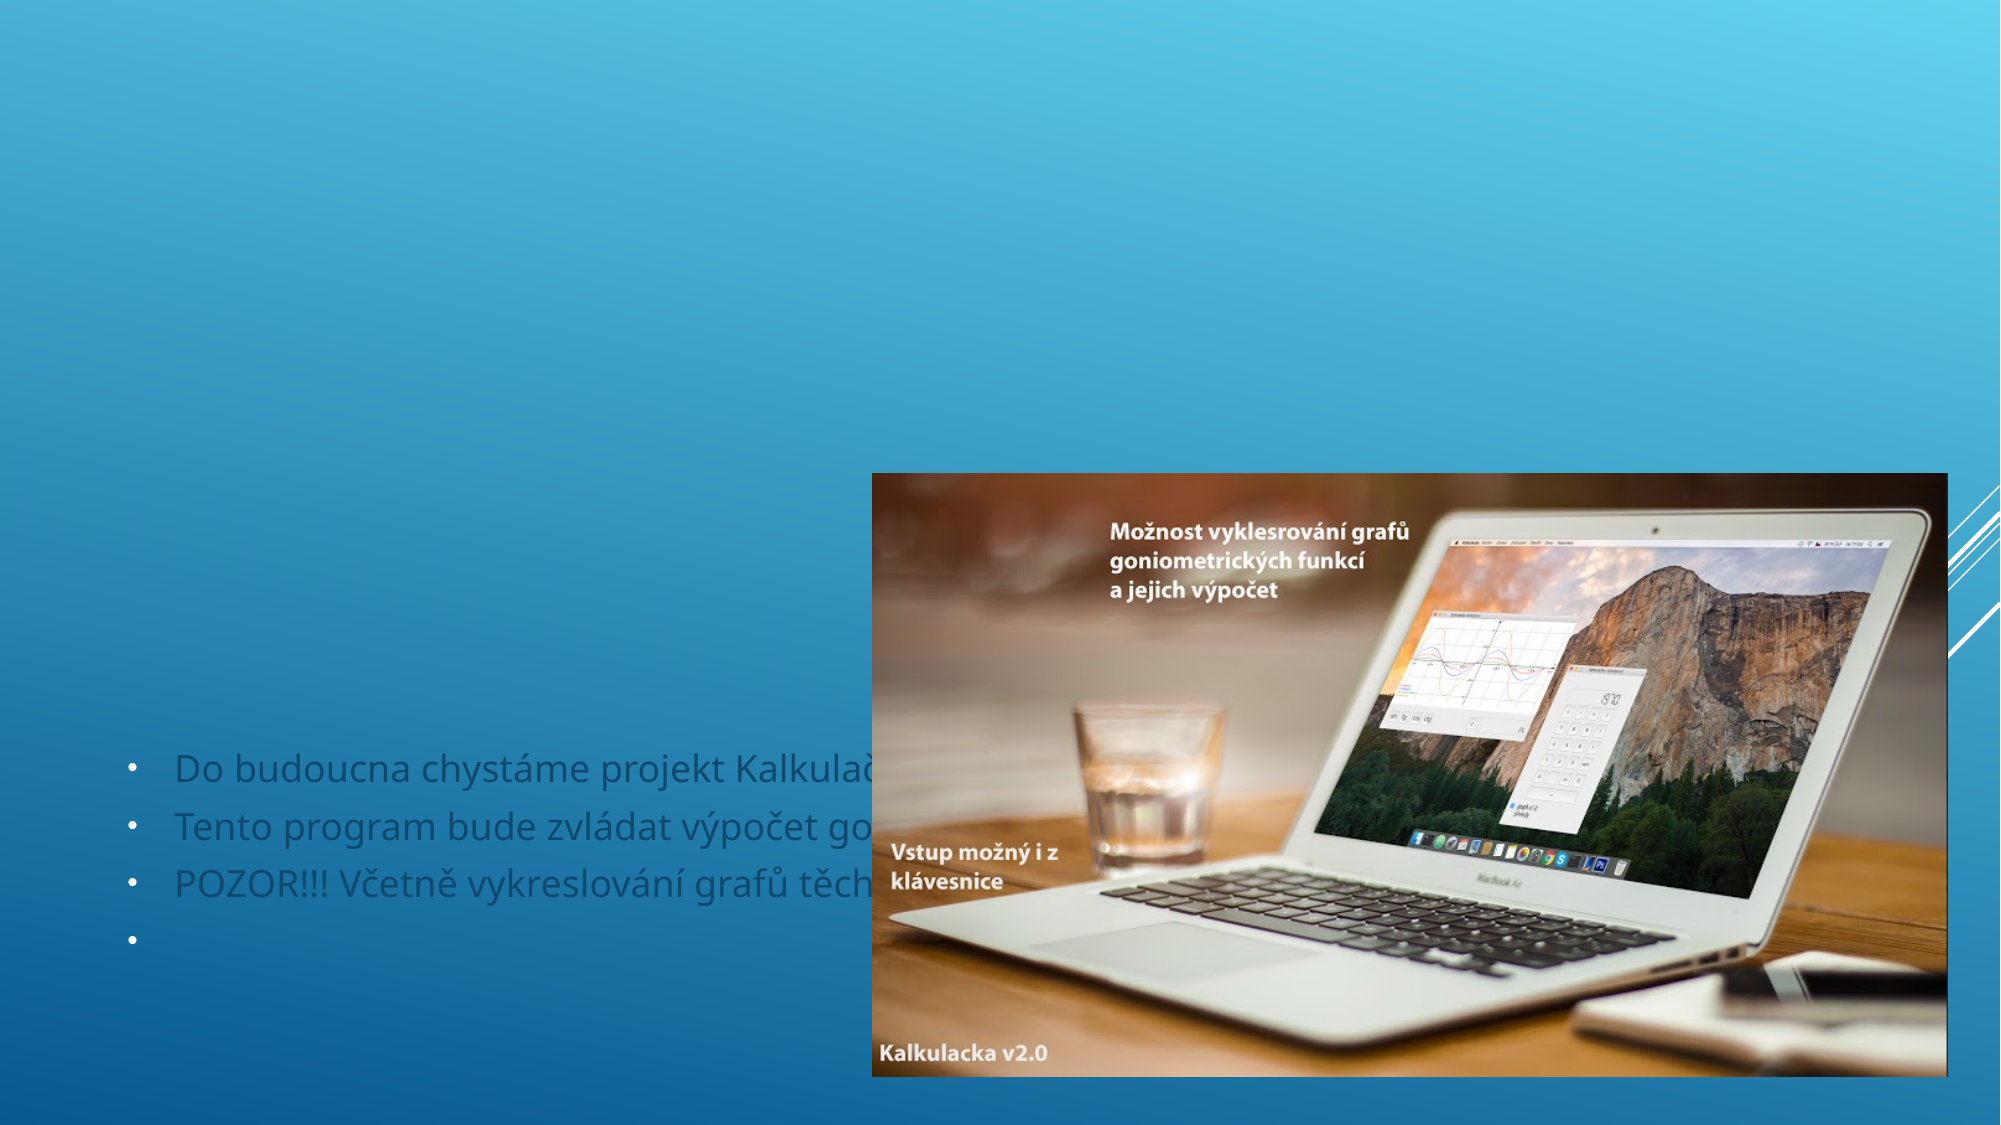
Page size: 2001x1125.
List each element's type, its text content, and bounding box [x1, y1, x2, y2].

list Do budoucna chystáme projekt Kalkulačka v2.0. Tento program bude zvládat výpočet goniometrických funkcí POZOR!!! Včetně vykreslování grafů těchto funkcí [112, 252, 1513, 984]
picture [872, 473, 1948, 1077]
